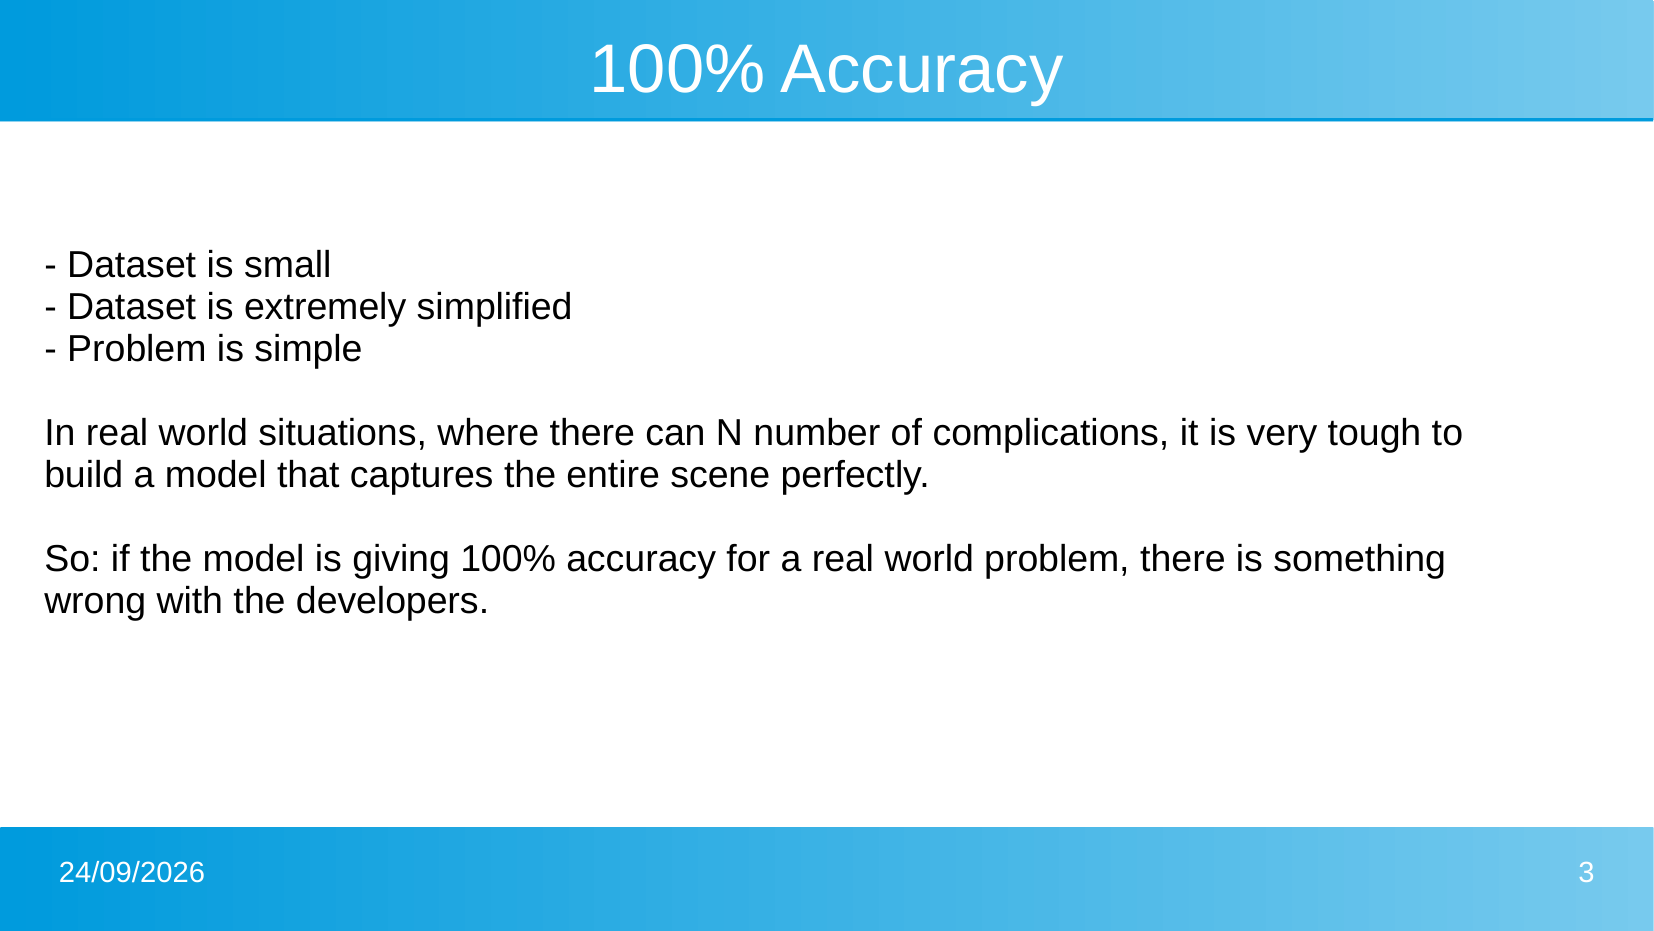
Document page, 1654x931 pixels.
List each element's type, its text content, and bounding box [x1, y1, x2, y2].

text_box - Dataset is small - Dataset is extremely simplified - Problem is simple In real world situations, where there can N number of complications, it is very tough to build a model that captures the entire scene perfectly. So: if the model is giving 100% accuracy for a real world problem, there is something wrong with the developers. [29, 236, 1565, 629]
title 100% Accuracy [59, 29, 1595, 108]
